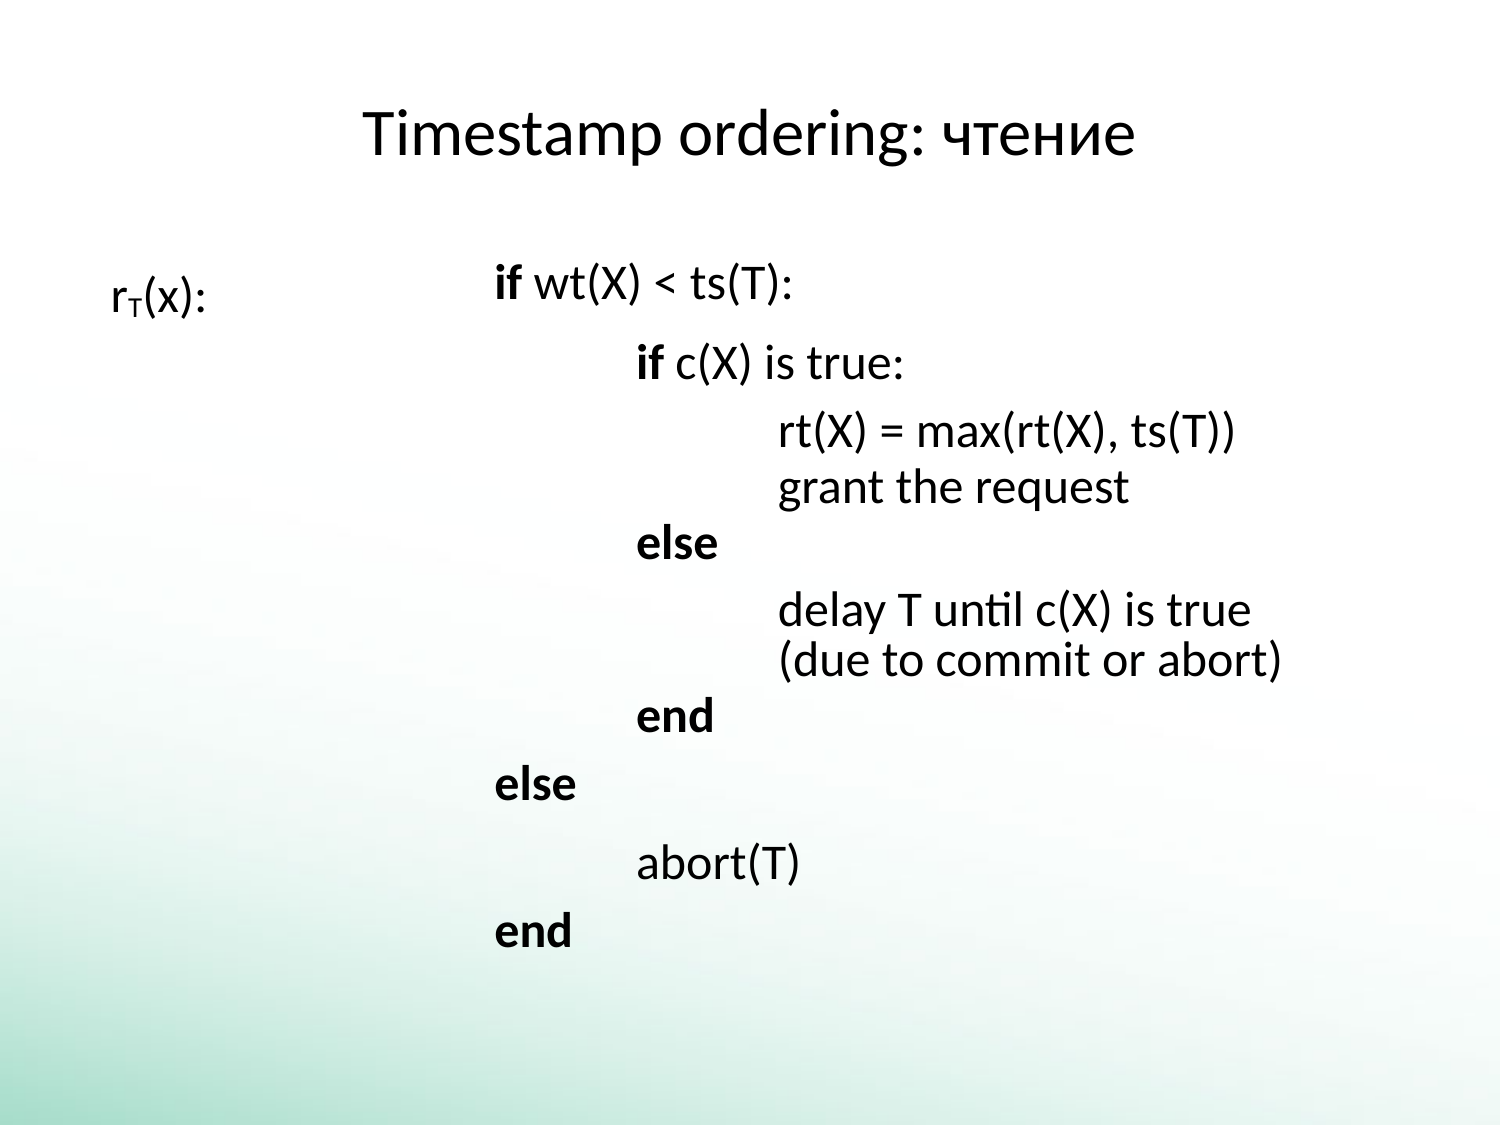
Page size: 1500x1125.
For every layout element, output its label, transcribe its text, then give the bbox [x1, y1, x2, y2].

picture [0, 0, 1500, 1125]
list if wt(X) < ts(T): if c(X) is true: rt(X) = max(rt(X), ts(T)) grant the request else delay T until c(X) is true (due to commit or abort) end else abort(T) end [423, 262, 1296, 1000]
list rT(x): [110, 262, 423, 1000]
title Timestamp ordering: чтение [75, 45, 1425, 233]
